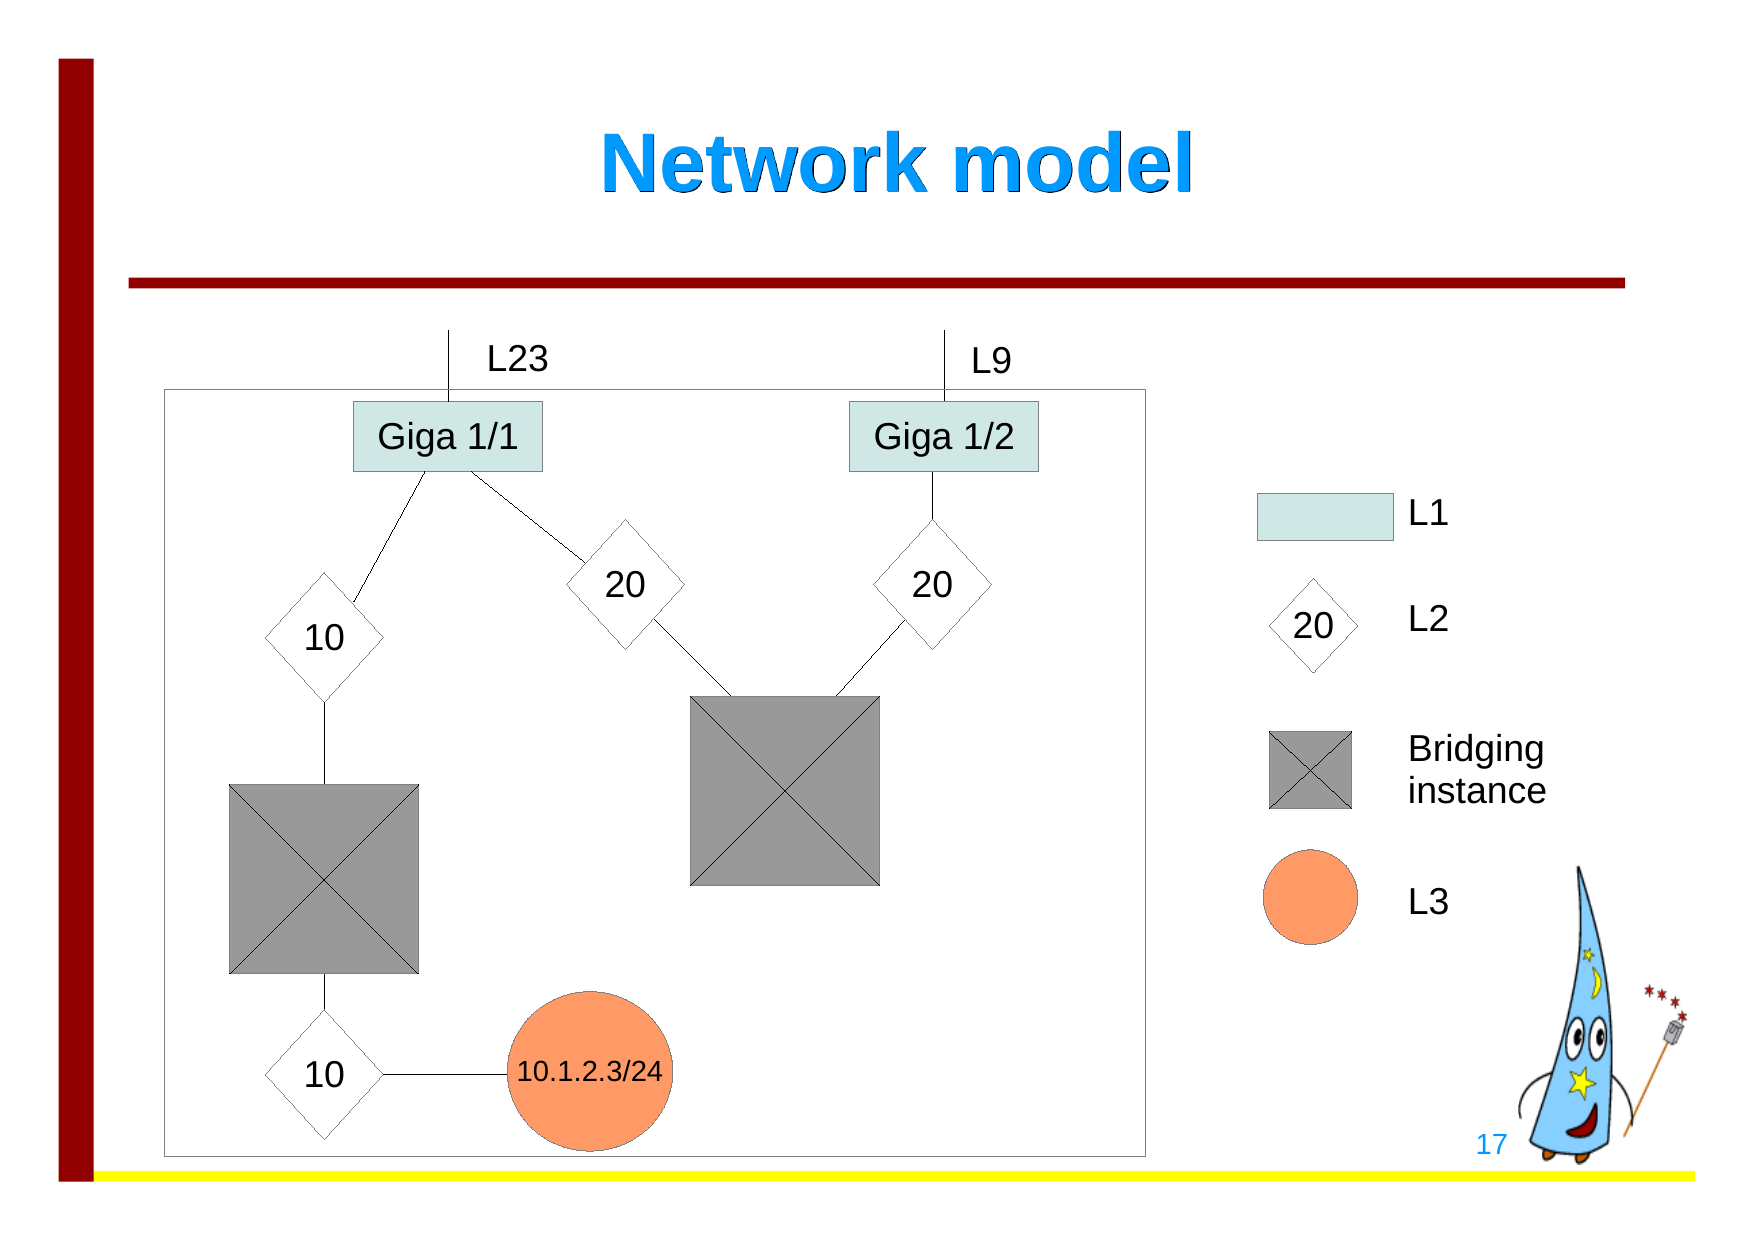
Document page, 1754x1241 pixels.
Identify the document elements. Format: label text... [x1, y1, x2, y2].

text_box 20 [873, 519, 992, 650]
text_box L9 [956, 332, 1028, 389]
text_box [229, 784, 419, 974]
text_box Bridging instance [1393, 719, 1583, 819]
text_box 20 [566, 519, 685, 650]
text_box 20 [1269, 578, 1358, 673]
text_box Giga 1/2 [849, 401, 1039, 472]
text_box 10.1.2.3/24 [507, 991, 673, 1152]
text_box [1257, 493, 1394, 541]
text_box L1 [1393, 483, 1465, 541]
picture [1518, 865, 1687, 1165]
text_box [1269, 731, 1352, 809]
text_box L23 [471, 330, 602, 387]
text_box 10 [265, 572, 384, 702]
text_box [690, 696, 880, 886]
text_box L3 [1393, 873, 1476, 931]
text_box L2 [1393, 590, 1465, 647]
text_box 10 [265, 1009, 384, 1140]
text_box [1263, 849, 1358, 945]
title Network model [152, 74, 1643, 252]
text_box Giga 1/1 [353, 401, 543, 472]
